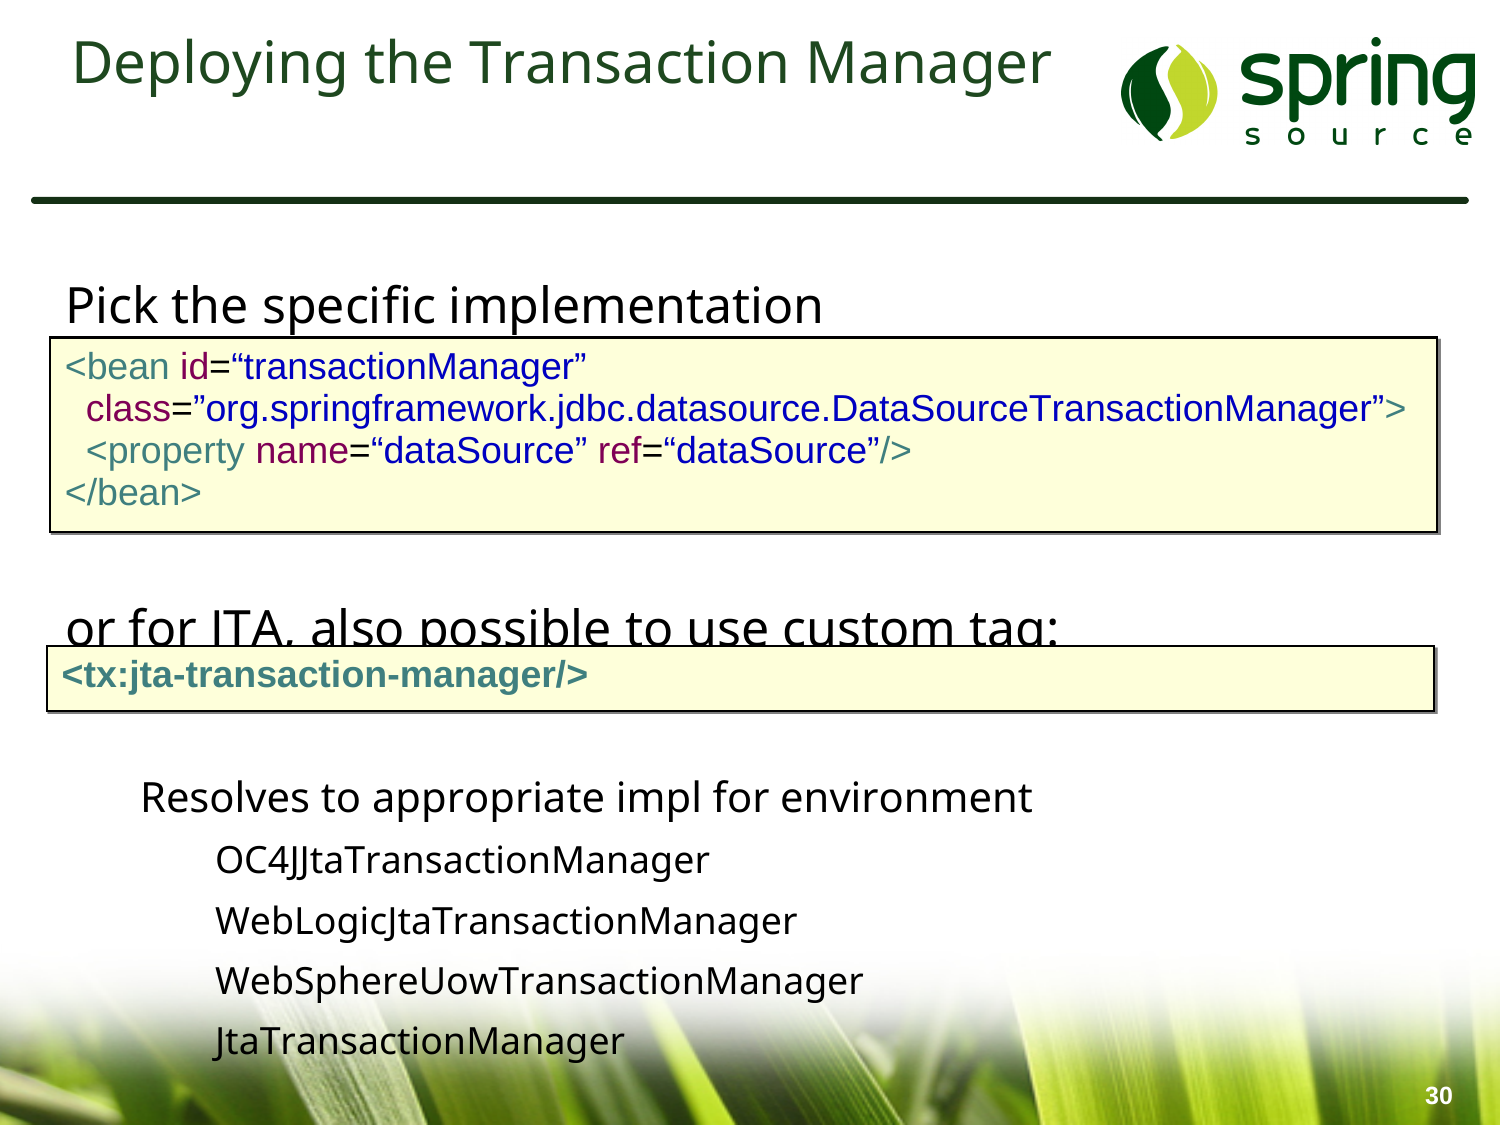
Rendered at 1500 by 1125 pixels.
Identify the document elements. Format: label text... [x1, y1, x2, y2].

list Pick the specific implementation or for JTA, also possible to use custom tag: Resolves to appropriate impl for environment OC4JJtaTransactionManager WebLogicJtaTransactionManager WebSphereUowTransactionManager JtaTransactionManager [50, 711, 1326, 1001]
text_box <bean id=“transactionManager” class=”org.springframework.jdbc.datasource.DataSourceTransactionManager”> <property name=“dataSource” ref=“dataSource”/> </bean> [49, 337, 1438, 532]
list Pick the specific implementation or for JTA, also possible to use custom tag: Resolves to appropriate impl for environment OC4JJtaTransactionManager WebLogicJtaTransactionManager WebSphereUowTransactionManager JtaTransactionManager [50, 262, 1326, 337]
picture [1121, 37, 1475, 145]
list Pick the specific implementation or for JTA, also possible to use custom tag: Resolves to appropriate impl for environment OC4JJtaTransactionManager WebLogicJtaTransactionManager WebSphereUowTransactionManager JtaTransactionManager [50, 532, 1326, 646]
title Deploying the Transaction Manager [56, 13, 1089, 176]
text_box <tx:jta-transaction-manager/> [46, 646, 1435, 711]
picture [0, 944, 1500, 1125]
